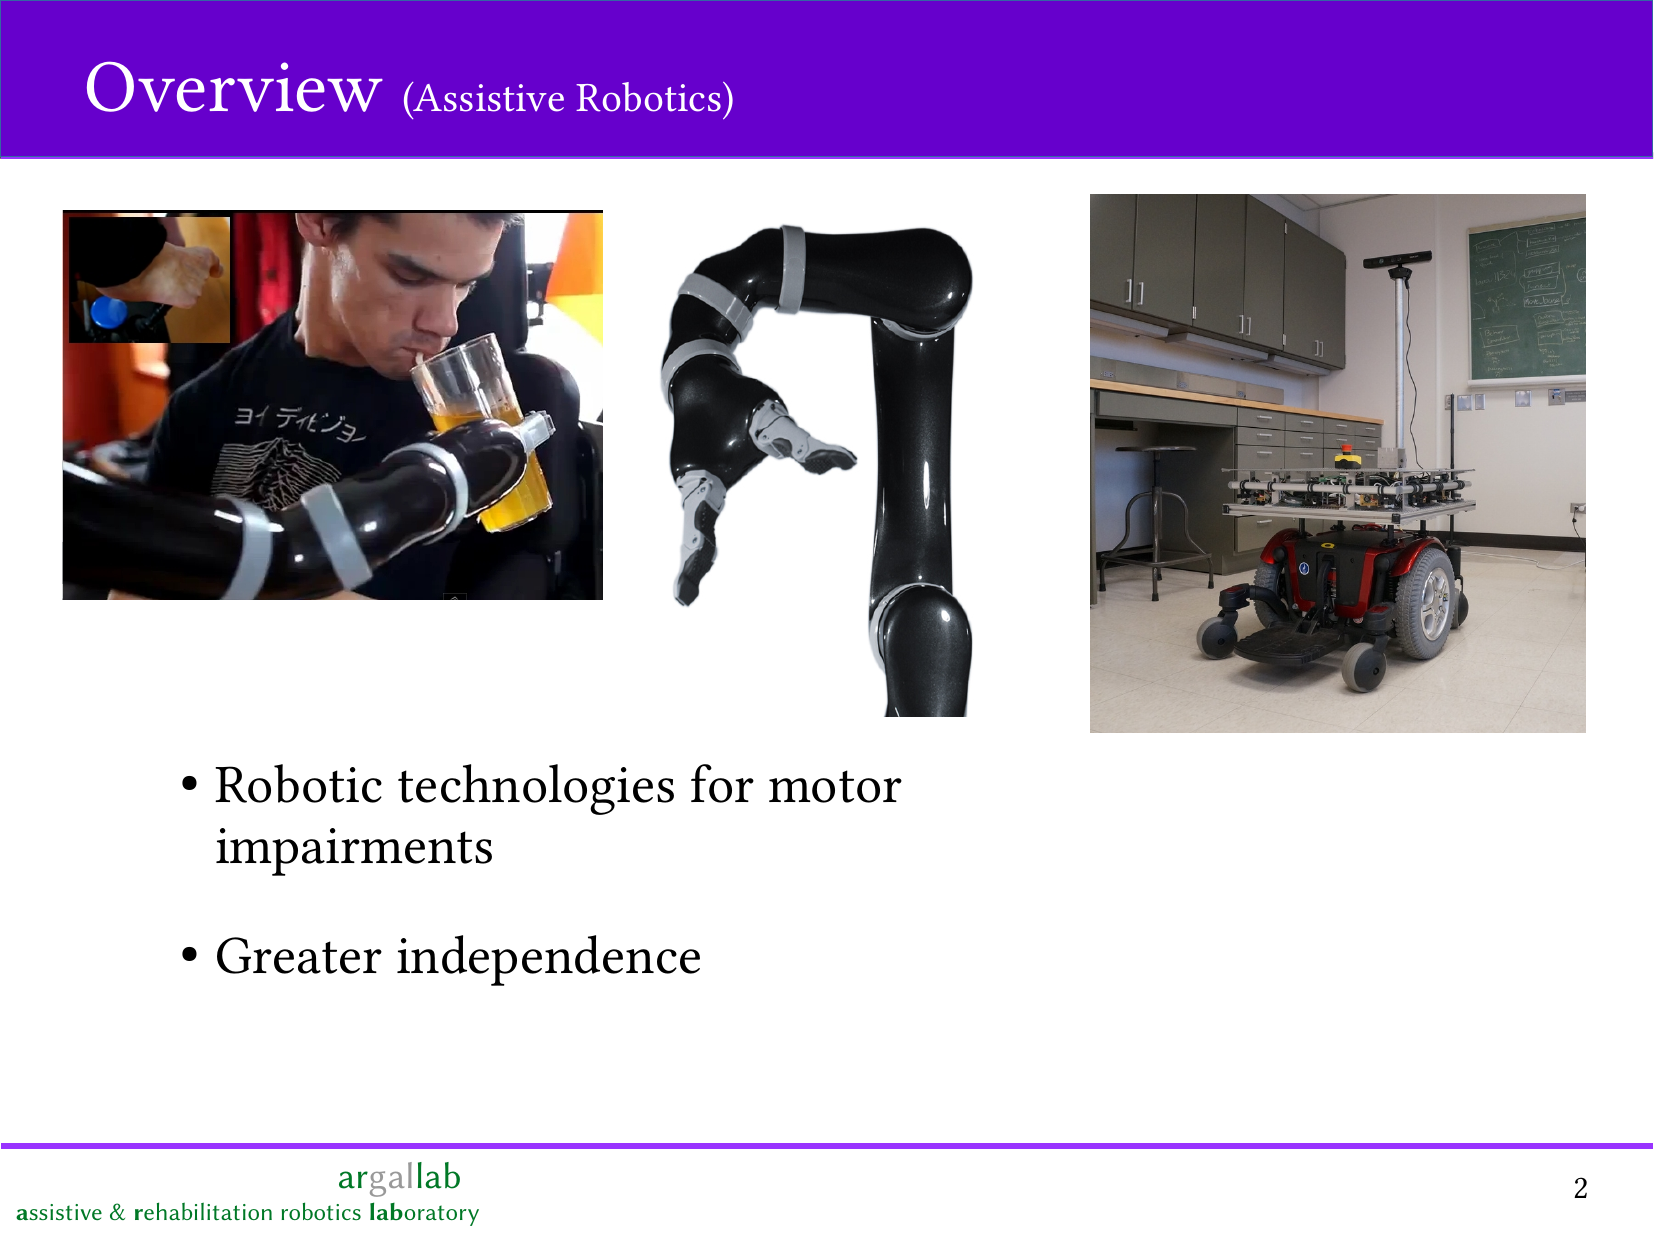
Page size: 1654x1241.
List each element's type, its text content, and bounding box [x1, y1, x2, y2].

text_box Robotic technologies for motor impairments Greater independence [165, 746, 1171, 1122]
picture [658, 222, 978, 717]
picture [62, 210, 603, 601]
picture [1090, 194, 1586, 733]
text_box Overview (Assistive Robotics) [69, 36, 1621, 138]
